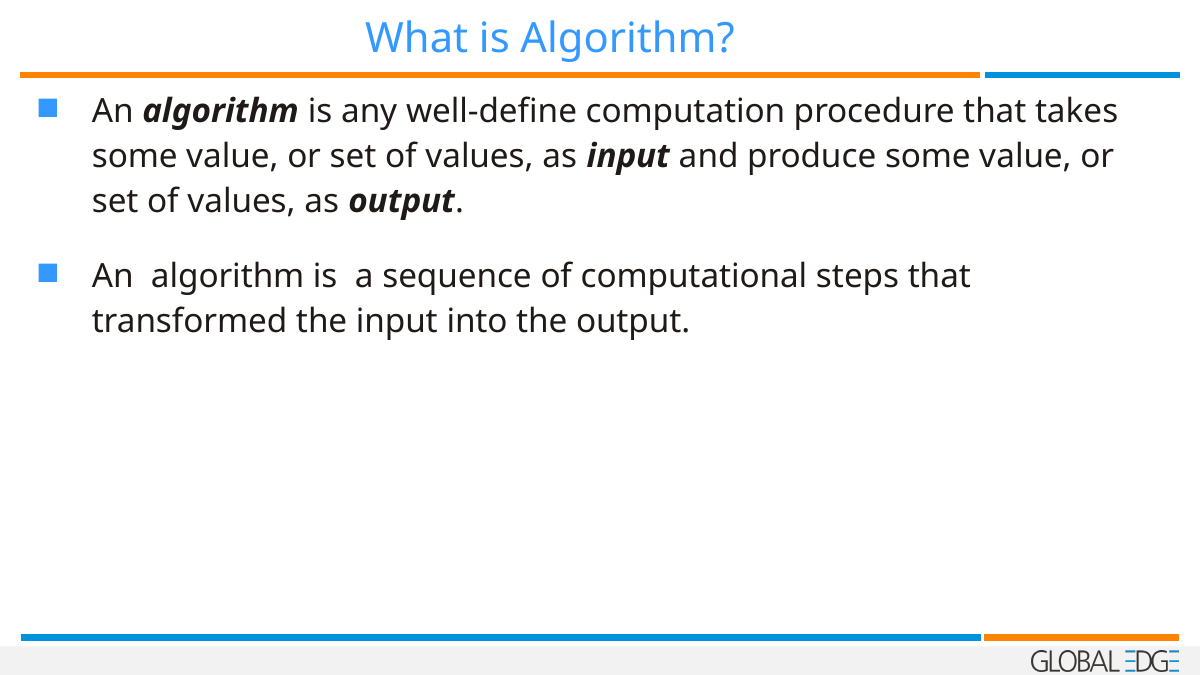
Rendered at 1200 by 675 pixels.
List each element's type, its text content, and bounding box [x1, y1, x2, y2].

title What is Algorithm? [12, 9, 1088, 63]
list An algorithm is any well-define computation procedure that takes some value, or set of values, as input and produce some value, or set of values, as output. An algorithm is a sequence of computational steps that transformed the input into the output. [21, 86, 1170, 615]
picture [1031, 650, 1179, 672]
